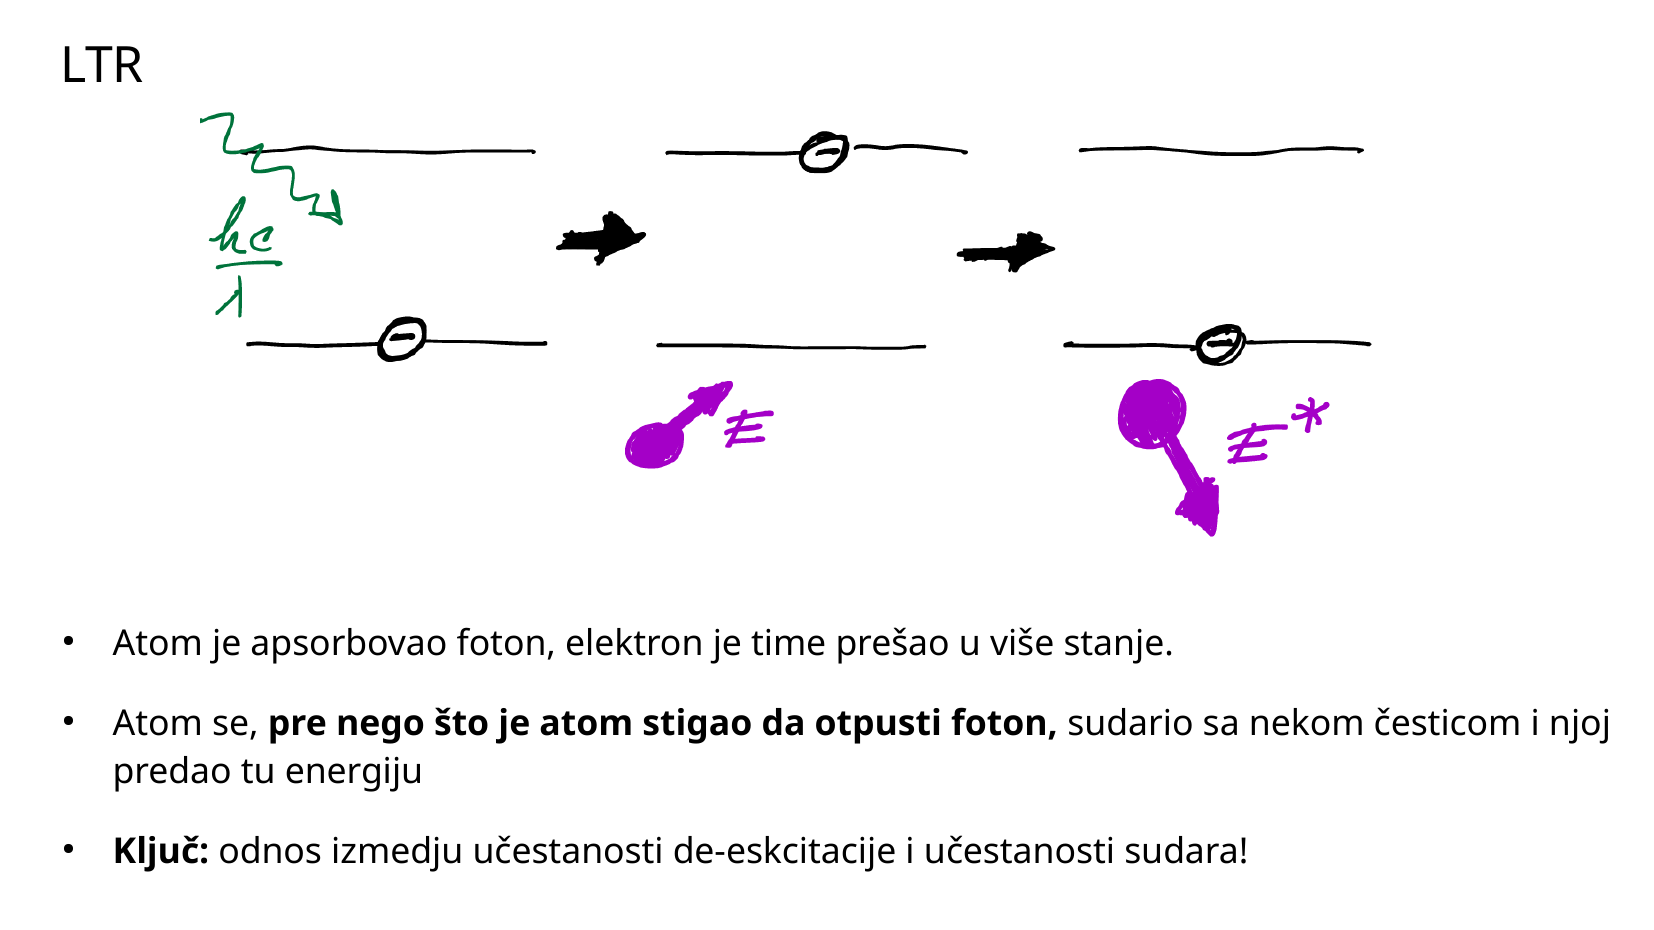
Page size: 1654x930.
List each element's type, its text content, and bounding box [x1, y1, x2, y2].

title LTR [59, 13, 1648, 113]
picture [200, 97, 1388, 546]
list Atom je apsorbovao foton, elektron je time prešao u više stanje. Atom se, pre nego što je atom stigao da otpusti foton, sudario sa nekom česticom i njoj predao tu energiju Ključ: odnos izmedju učestanosti de-eskcitacije i učestanosti sudara! [45, 149, 1635, 880]
